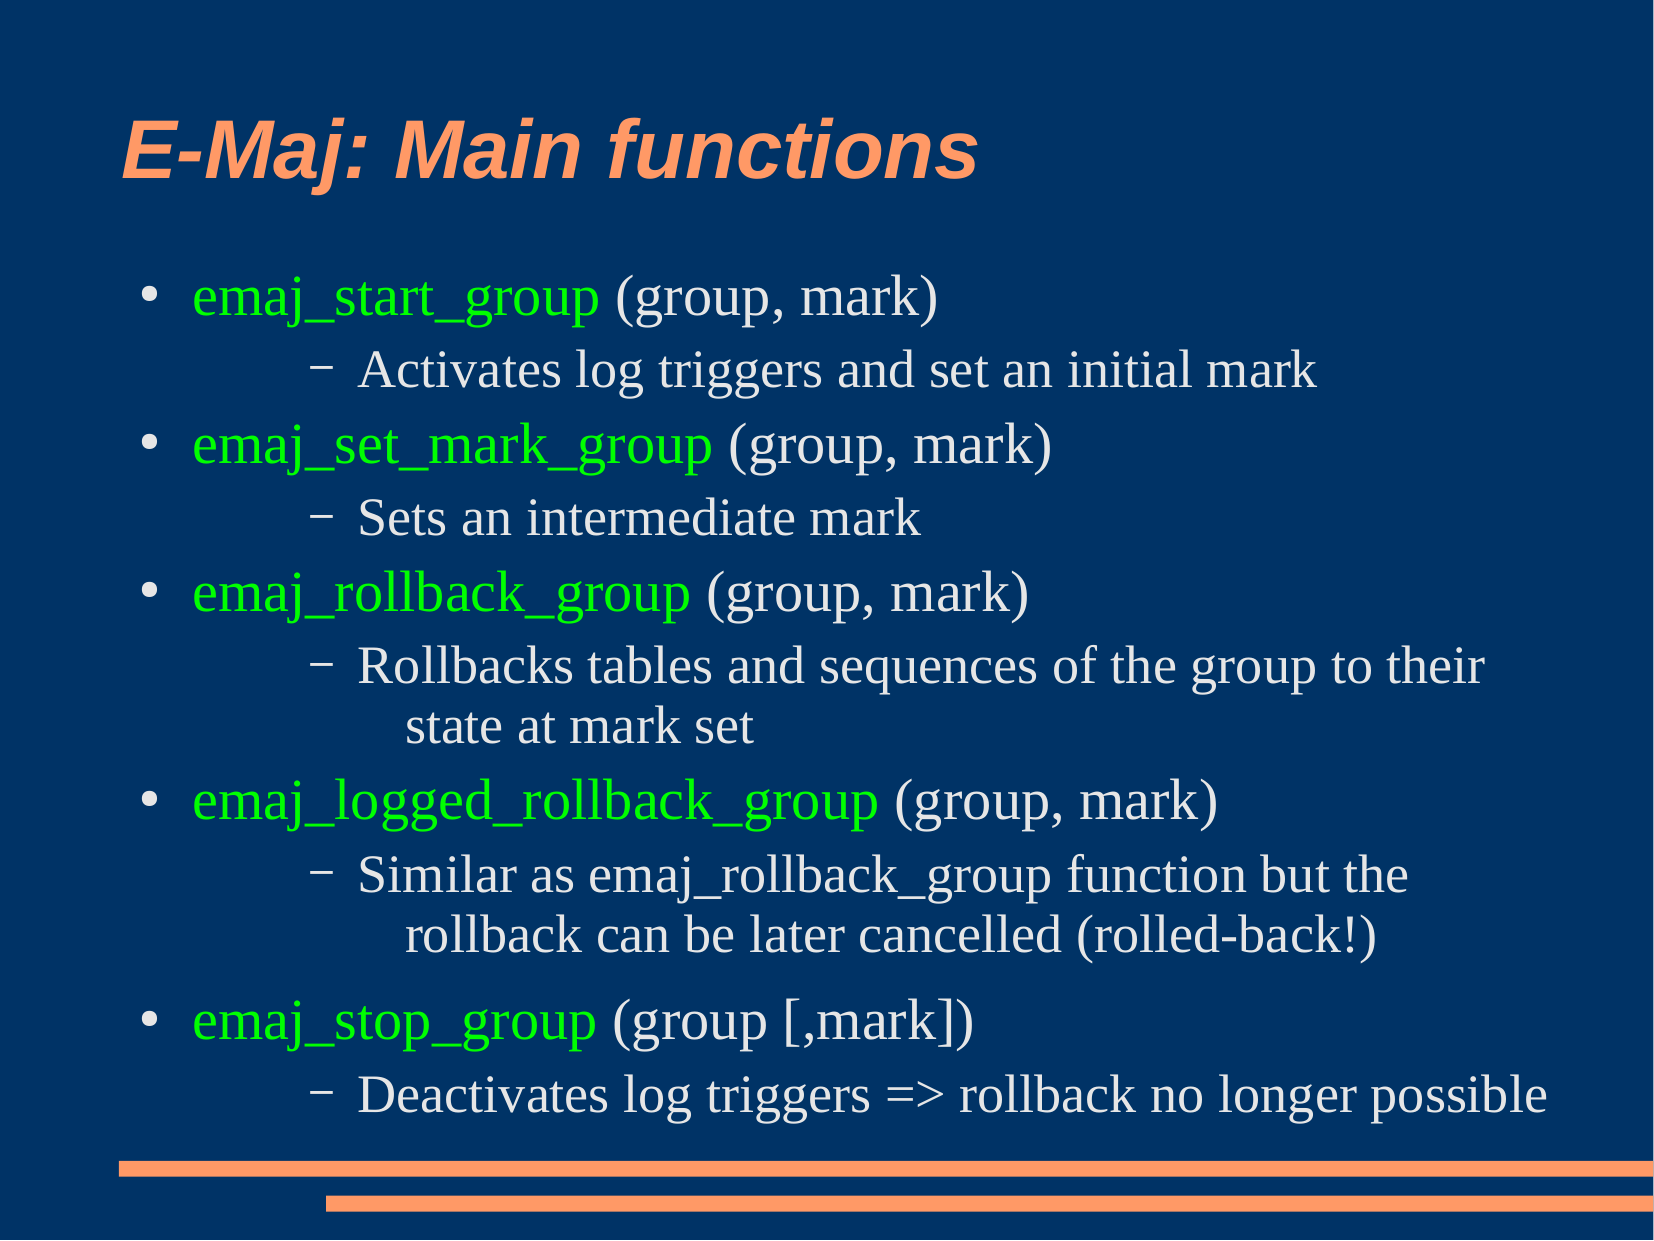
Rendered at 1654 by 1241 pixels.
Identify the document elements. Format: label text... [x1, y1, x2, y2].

title E-Maj: Main functions [121, 53, 1534, 246]
list emaj_start_group (group, mark) Activates log triggers and set an initial mark emaj_set_mark_group (group, mark) Sets an intermediate mark emaj_rollback_group (group, mark) Rollbacks tables and sequences of the group to their state at mark set emaj_logged_rollback_group (group, mark) Similar as emaj_rollback_group function but the rollback can be later cancelled (rolled-back!) emaj_stop_group (group [,mark]) Deactivates log triggers => rollback no longer possible [121, 262, 1561, 1136]
